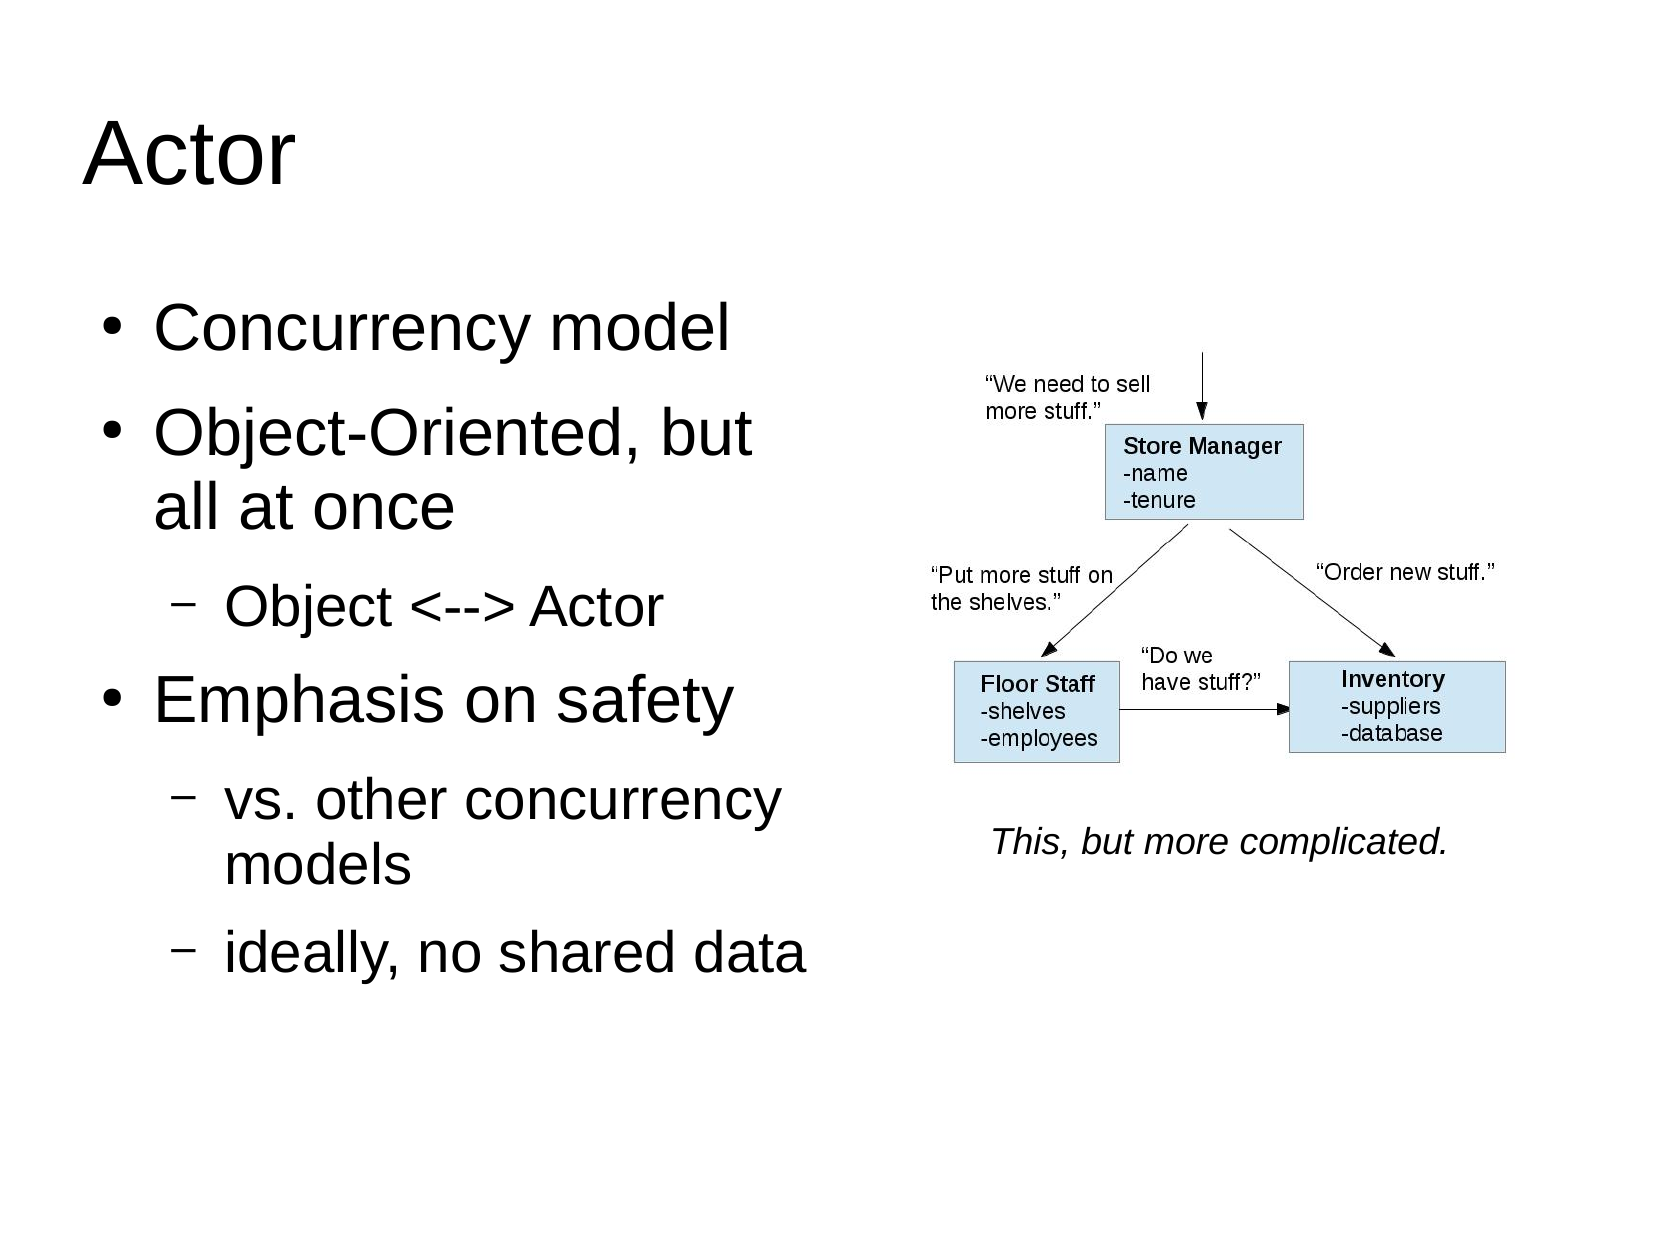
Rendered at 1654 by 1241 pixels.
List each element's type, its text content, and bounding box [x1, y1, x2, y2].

title Actor [82, 49, 1571, 257]
text_box This, but more complicated. [975, 813, 1465, 871]
list Concurrency model Object-Oriented, but all at once Object <--> Actor Emphasis on safety vs. other concurrency models ideally, no shared data [82, 290, 809, 1010]
picture [825, 314, 1606, 886]
